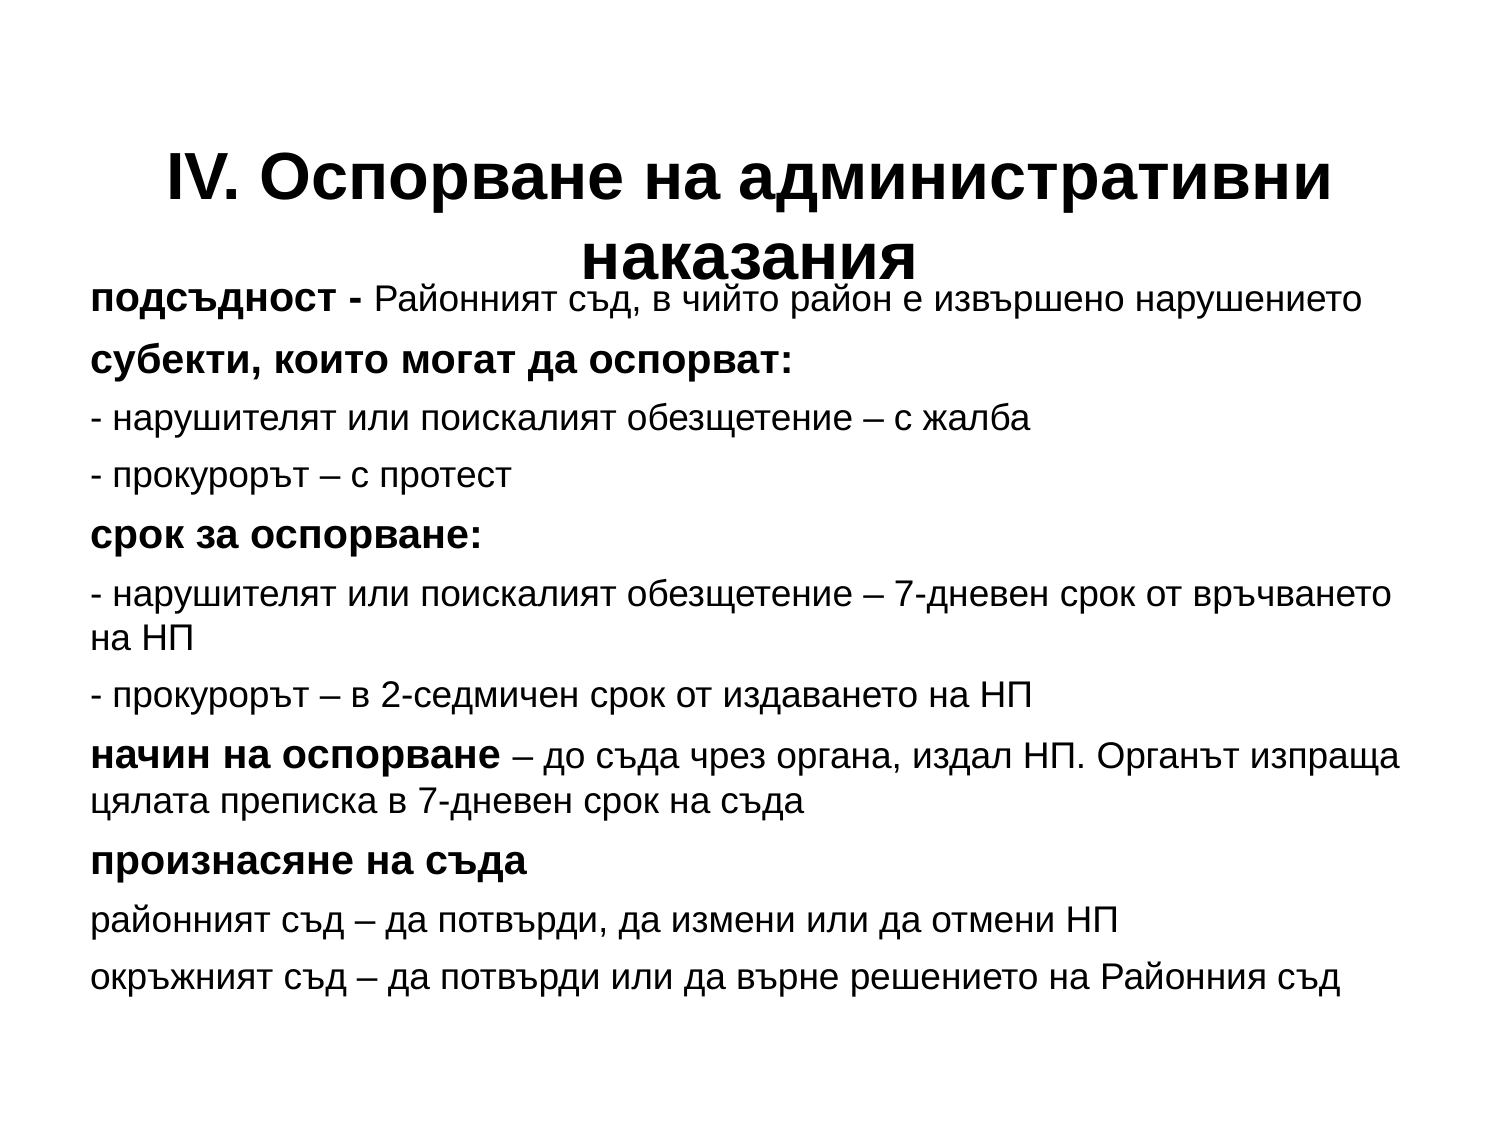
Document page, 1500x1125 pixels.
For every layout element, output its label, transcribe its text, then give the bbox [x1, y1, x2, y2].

list подсъдност - Районният съд, в чийто район е извършено нарушението субекти, които могат да оспорват: - нарушителят или поискалият обезщетение – с жалба - прокурорът – с протест срок за оспорване: - нарушителят или поискалият обезщетение – 7-дневен срок от връчването на НП - прокурорът – в 2-седмичен срок от издаването на НП начин на оспорване – до съда чрез органа, издал НП. Органът изпраща цялата преписка в 7-дневен срок на съда произнасяне на съда районният съд – да потвърди, да измени или да отмени НП окръжният съд – да потвърди или да върне решението на Районния съд [75, 262, 1426, 1005]
title ІV. Оспорване на административни наказания [75, 45, 1426, 233]
